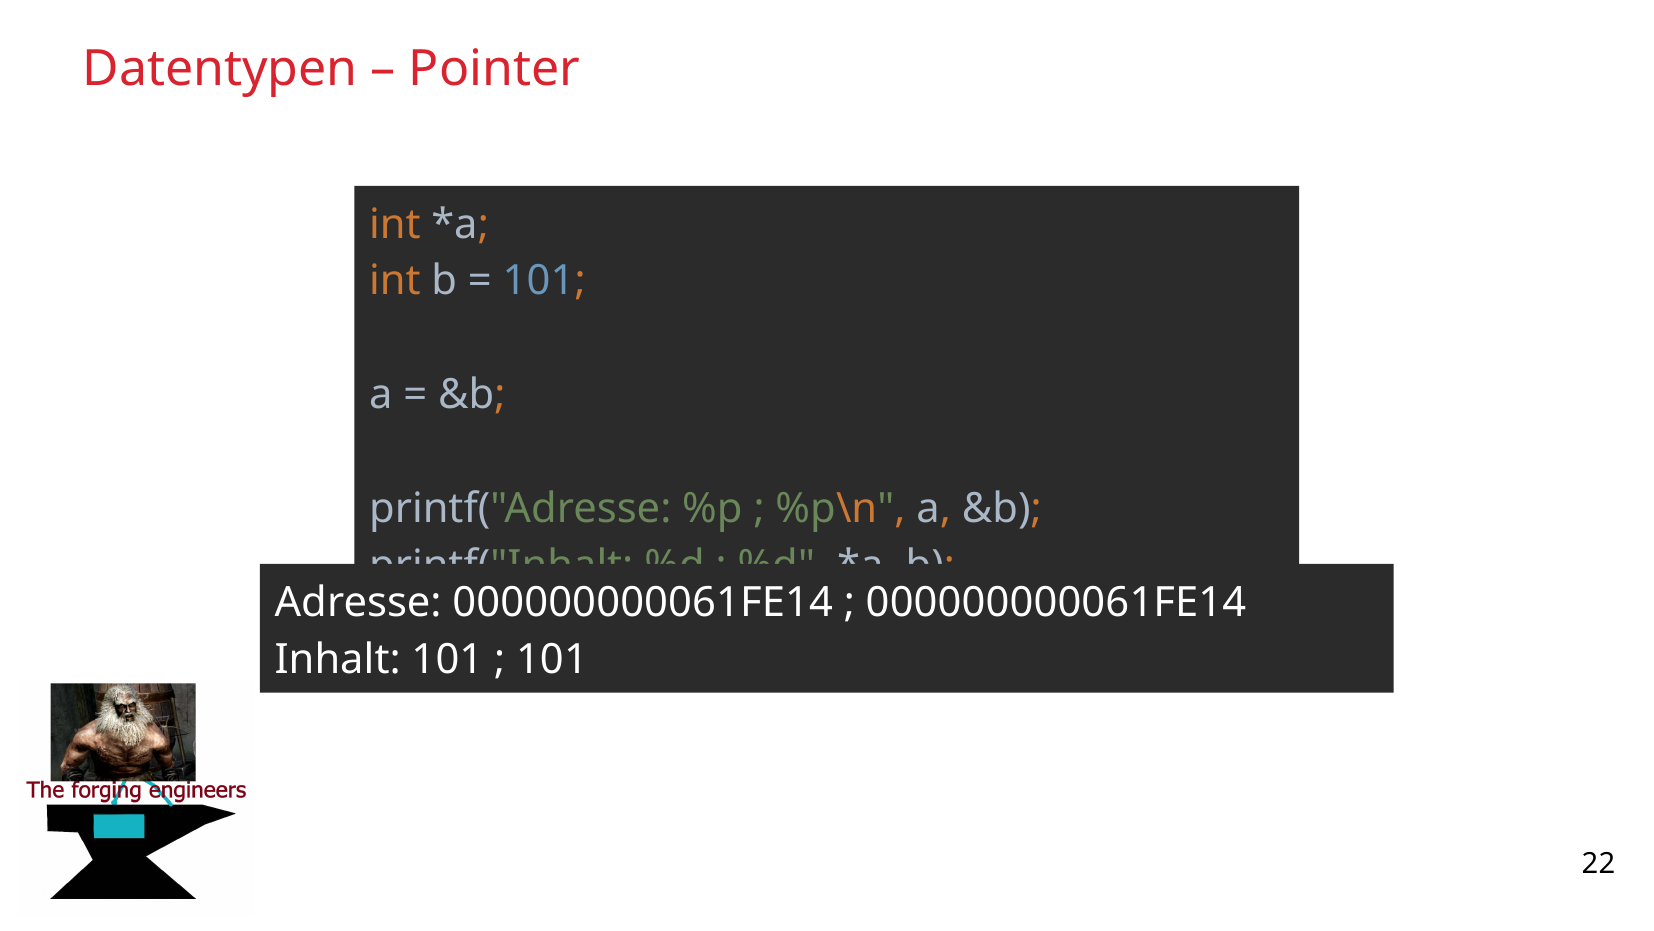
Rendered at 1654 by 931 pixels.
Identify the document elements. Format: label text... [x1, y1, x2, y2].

title Datentypen – Pointer [82, 37, 1571, 95]
picture [17, 679, 254, 916]
text_box Adresse: 000000000061FE14 ; 000000000061FE14 Inhalt: 101 ; 101 [259, 563, 1394, 674]
text_box int *a; int b = 101; a = &b; printf("Adresse: %p ; %p\n", a, &b); printf("Inhalt: %d ; %d", *a, b); [354, 185, 1300, 532]
